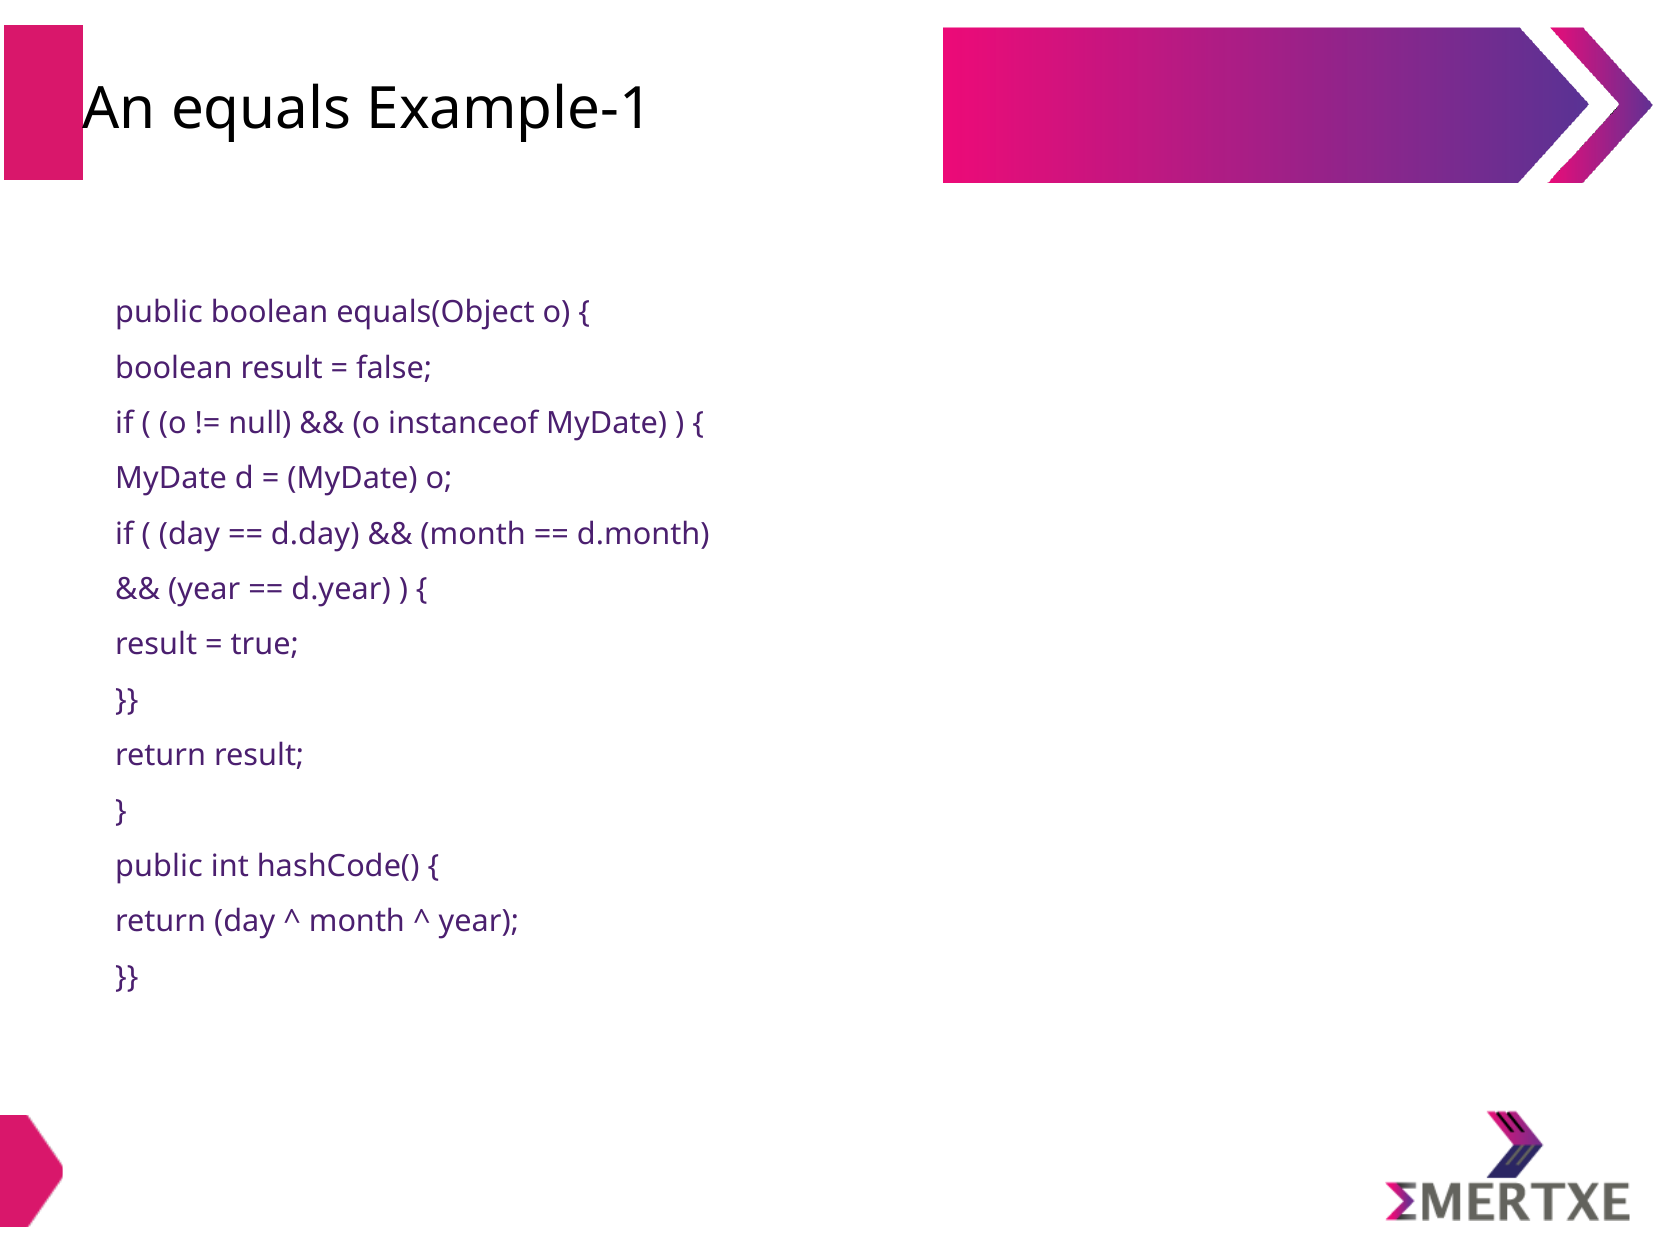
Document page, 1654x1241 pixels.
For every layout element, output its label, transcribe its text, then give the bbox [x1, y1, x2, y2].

picture [1571, 27, 1653, 183]
list public boolean equals(Object o) { boolean result = false; if ( (o != null) && (o instanceof MyDate) ) { MyDate d = (MyDate) o; if ( (day == d.day) && (month == d.month) && (year == d.year) ) { result = true; }} return result; } public int hashCode() { return (day ^ month ^ year); }} [82, 290, 1571, 1010]
title An equals Example-1 [82, 2, 1571, 210]
picture [1385, 1107, 1631, 1221]
